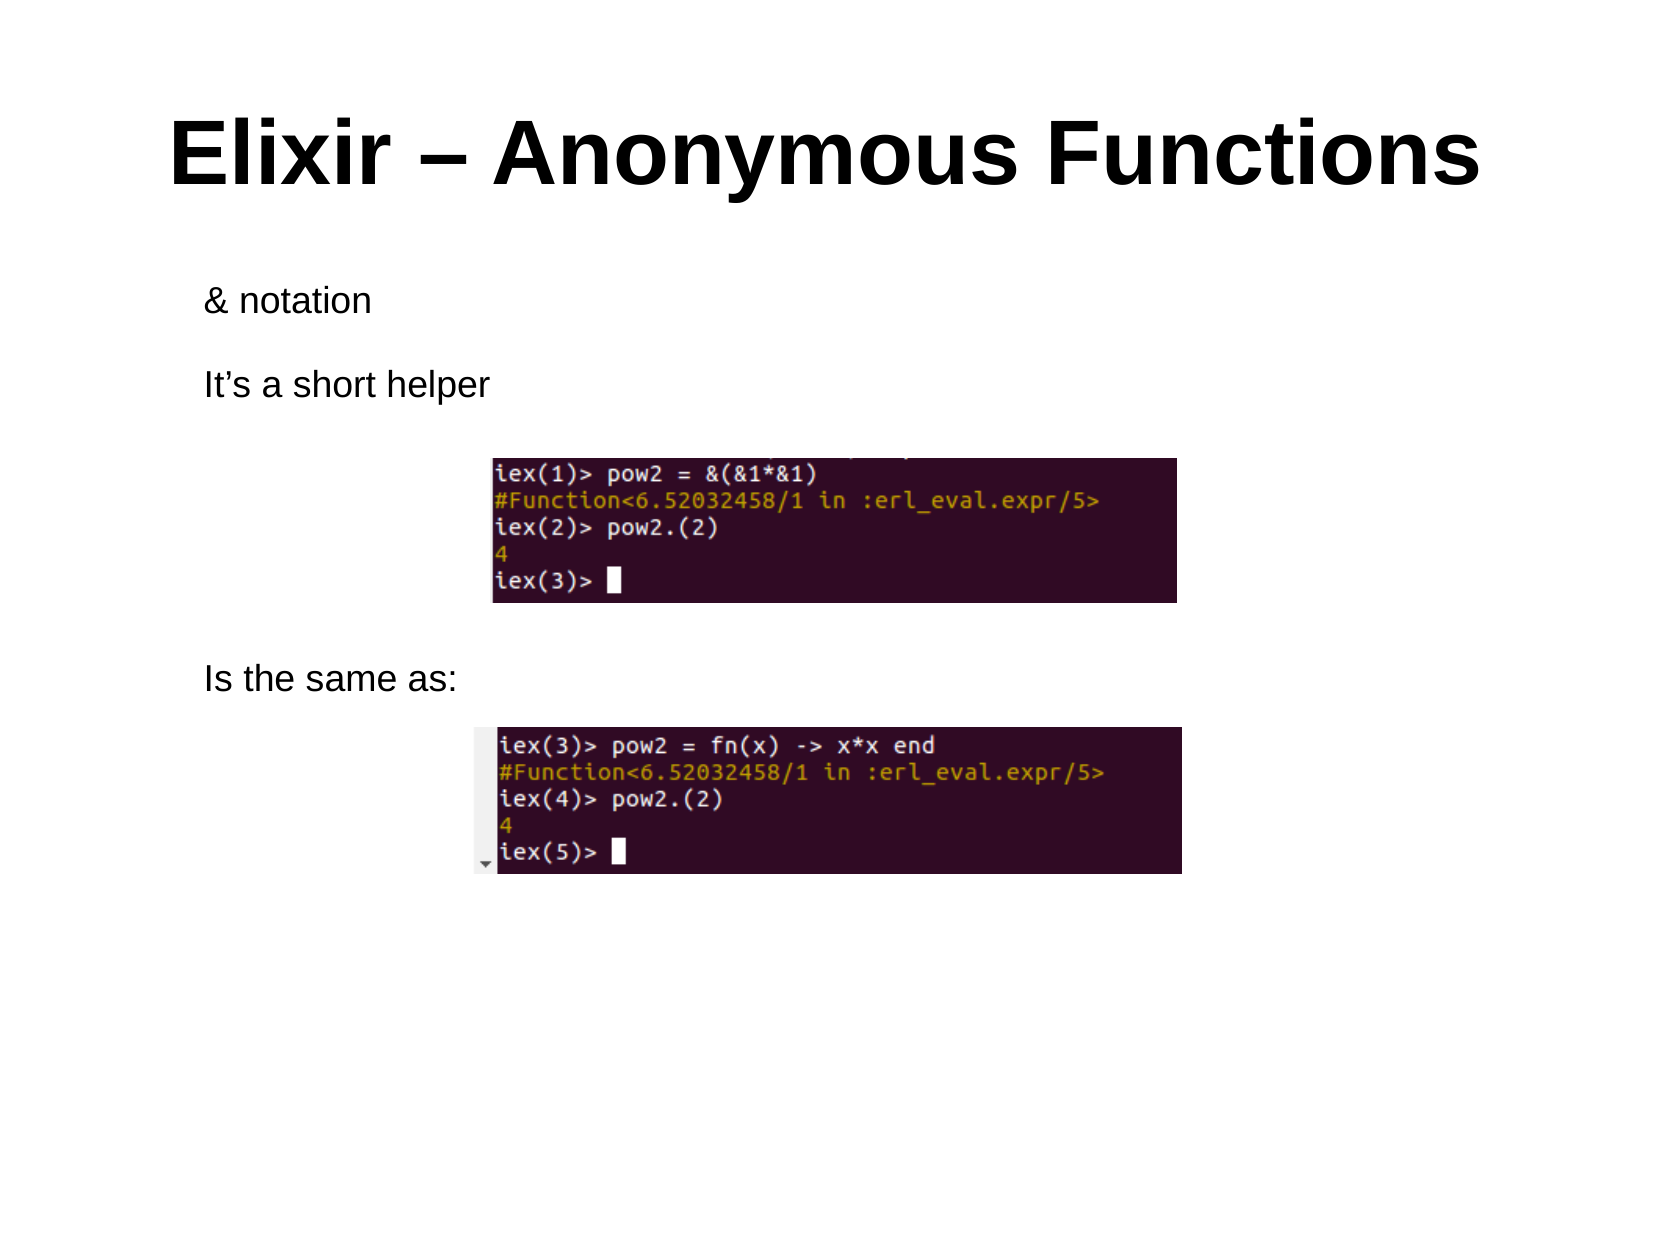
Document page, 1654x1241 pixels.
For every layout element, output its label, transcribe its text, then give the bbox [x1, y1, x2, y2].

text_box & notation It’s a short helper Is the same as: [188, 271, 1418, 1001]
picture [457, 727, 1182, 875]
picture [490, 458, 1177, 603]
title Elixir – Anonymous Functions [82, 49, 1571, 257]
